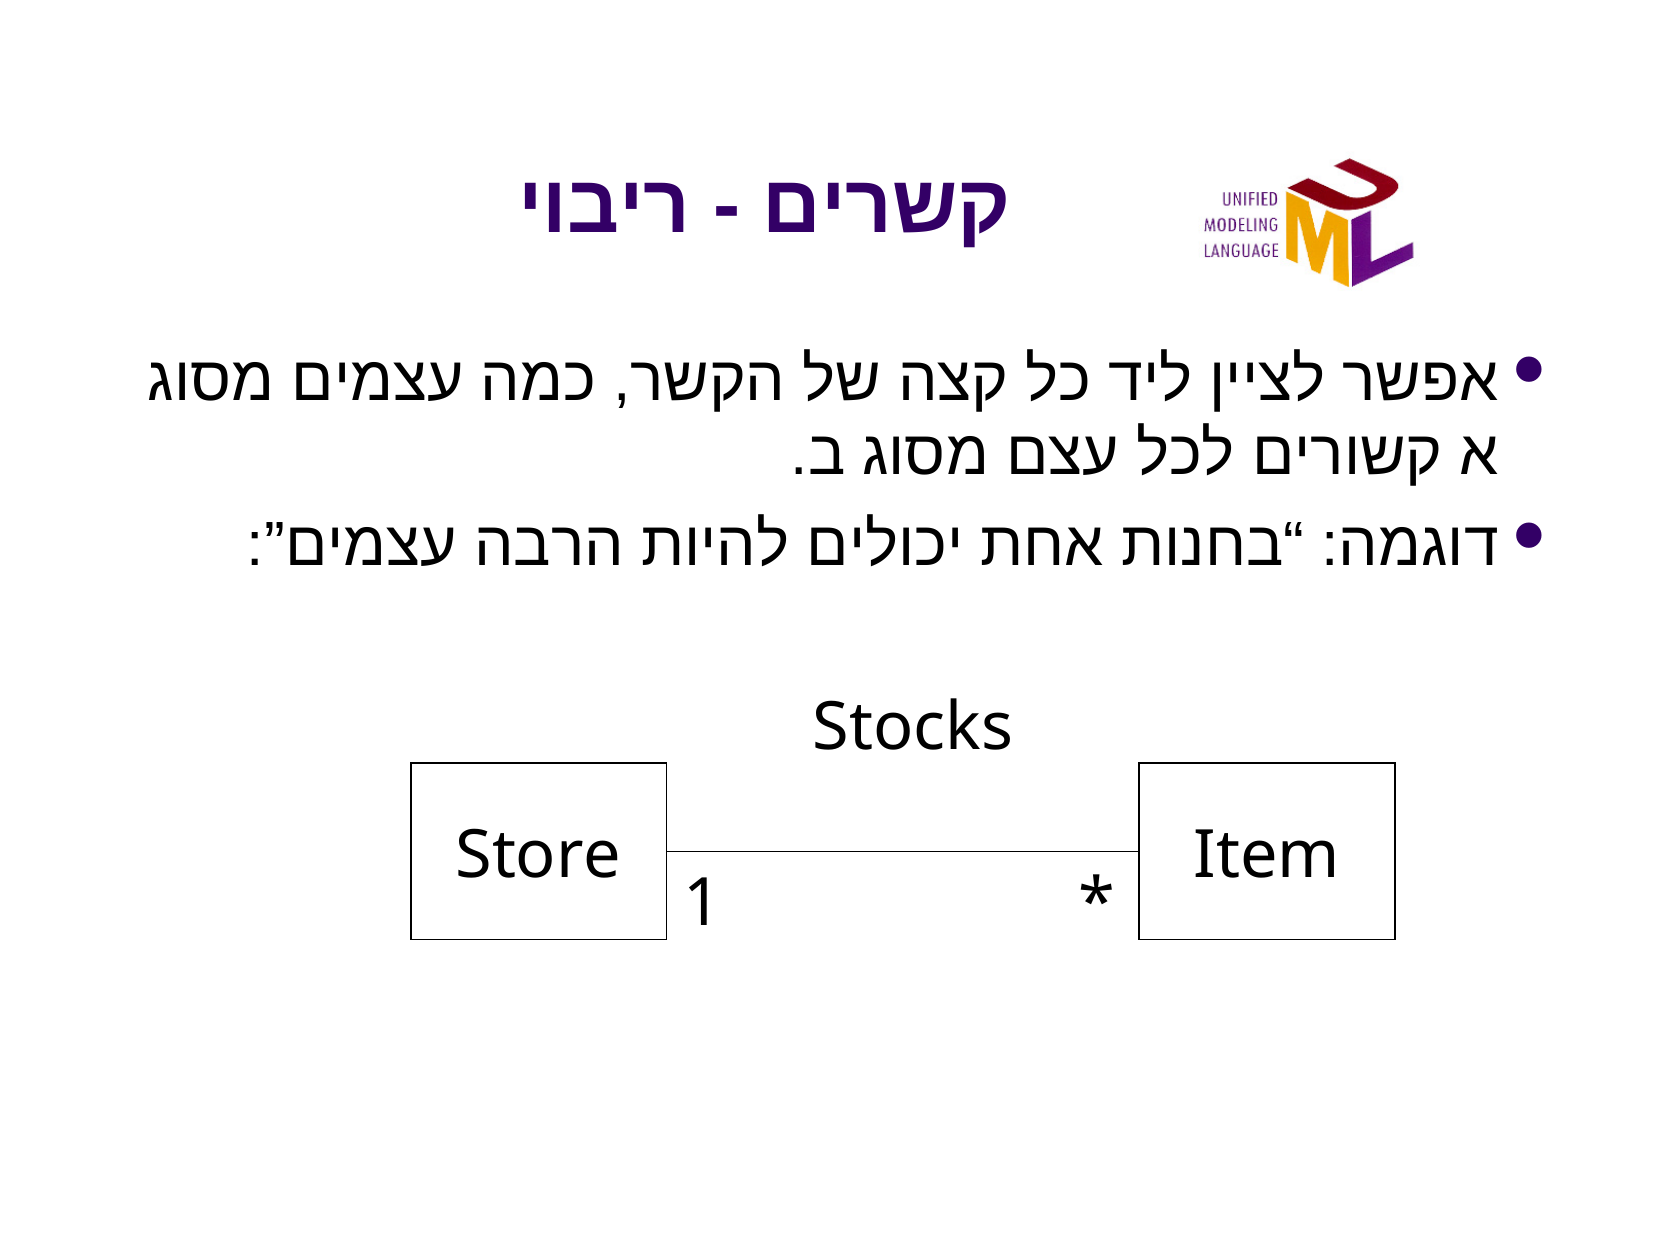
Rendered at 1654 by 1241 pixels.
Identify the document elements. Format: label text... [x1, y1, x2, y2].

title קשרים - ריבוי [82, 22, 1447, 257]
text_box Store [410, 762, 667, 940]
list אפשר לציין ליד כל קצה של הקשר, כמה עצמים מסוג א קשורים לכל עצם מסוג ב. דוגמה: “בחנות אחת יכולים להיות הרבה עצמים”: [82, 330, 1571, 1128]
text_box 1 [668, 851, 737, 947]
text_box * [1063, 851, 1130, 947]
text_box Item [1139, 762, 1396, 940]
text_box Stocks [797, 674, 1029, 771]
picture [1198, 151, 1429, 295]
